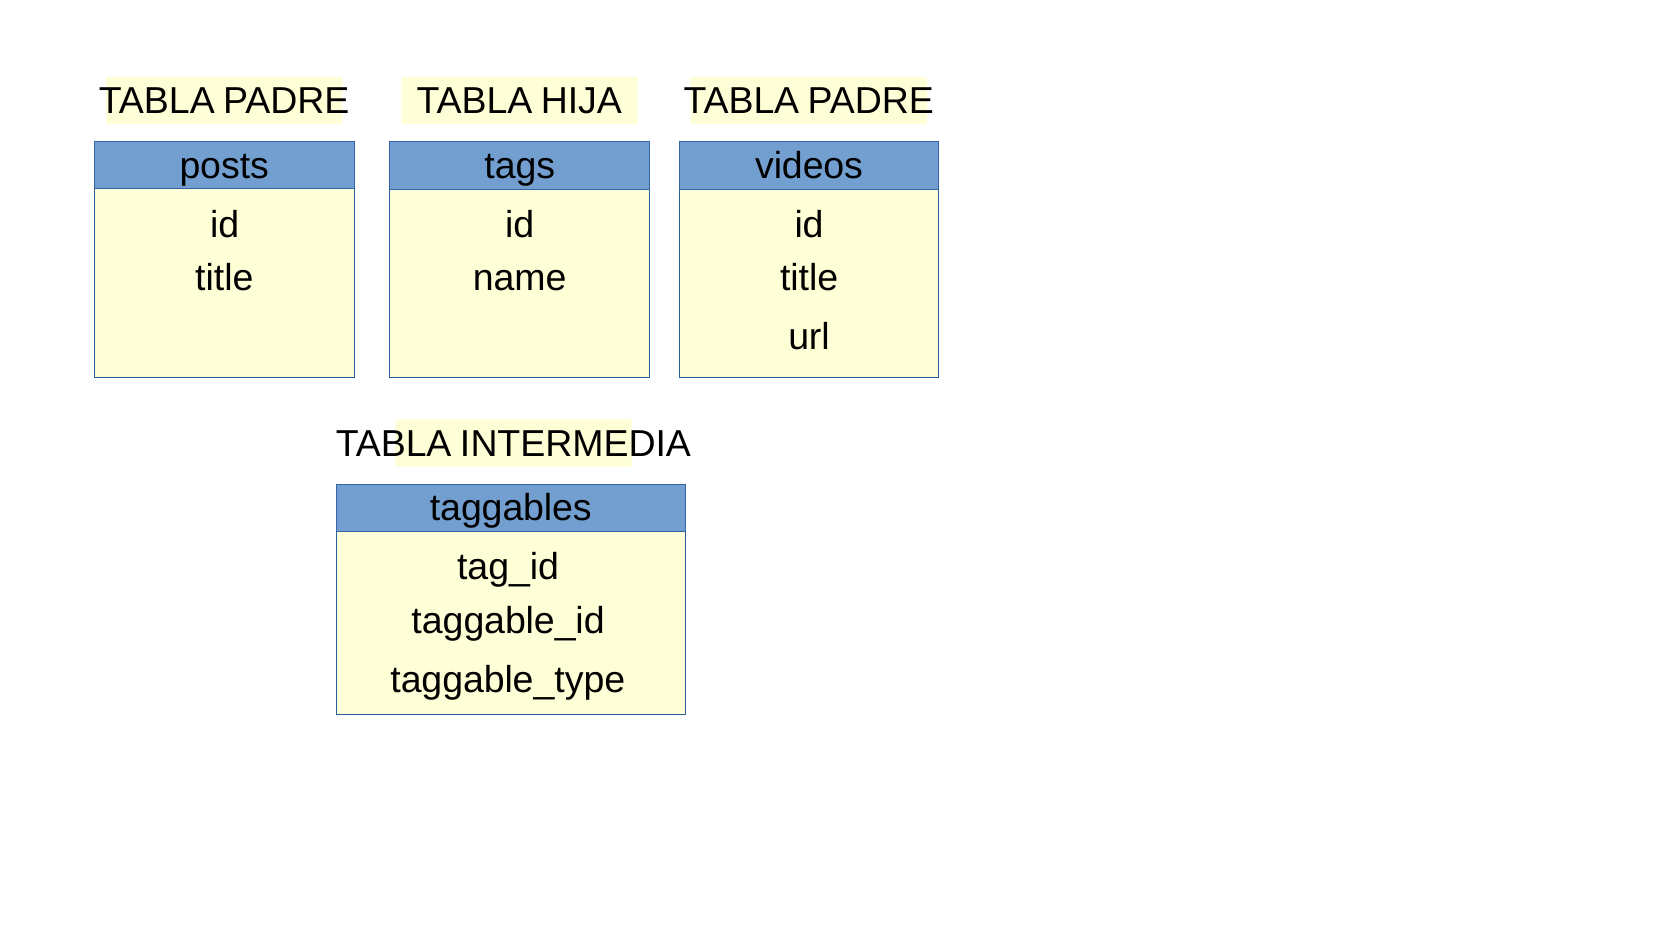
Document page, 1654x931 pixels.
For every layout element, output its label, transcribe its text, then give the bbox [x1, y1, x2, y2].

text_box posts [94, 141, 355, 189]
text_box title [106, 253, 343, 302]
text_box name [401, 254, 638, 302]
text_box url [690, 313, 928, 361]
text_box id [106, 200, 343, 249]
text_box videos [679, 141, 939, 190]
text_box title [690, 253, 928, 302]
text_box tag_id [389, 543, 626, 591]
text_box [336, 532, 686, 715]
text_box [679, 190, 939, 378]
text_box TABLA INTERMEDIA [395, 419, 632, 467]
text_box TABLA PADRE [106, 76, 343, 125]
text_box id [401, 200, 638, 249]
text_box [94, 189, 355, 378]
text_box [389, 190, 650, 378]
text_box id [690, 200, 928, 249]
text_box taggable_id [389, 596, 626, 644]
text_box taggables [336, 484, 686, 532]
text_box TABLA HIJA [401, 76, 638, 125]
text_box taggable_type [389, 655, 626, 703]
text_box TABLA PADRE [690, 76, 927, 125]
text_box tags [389, 141, 650, 190]
